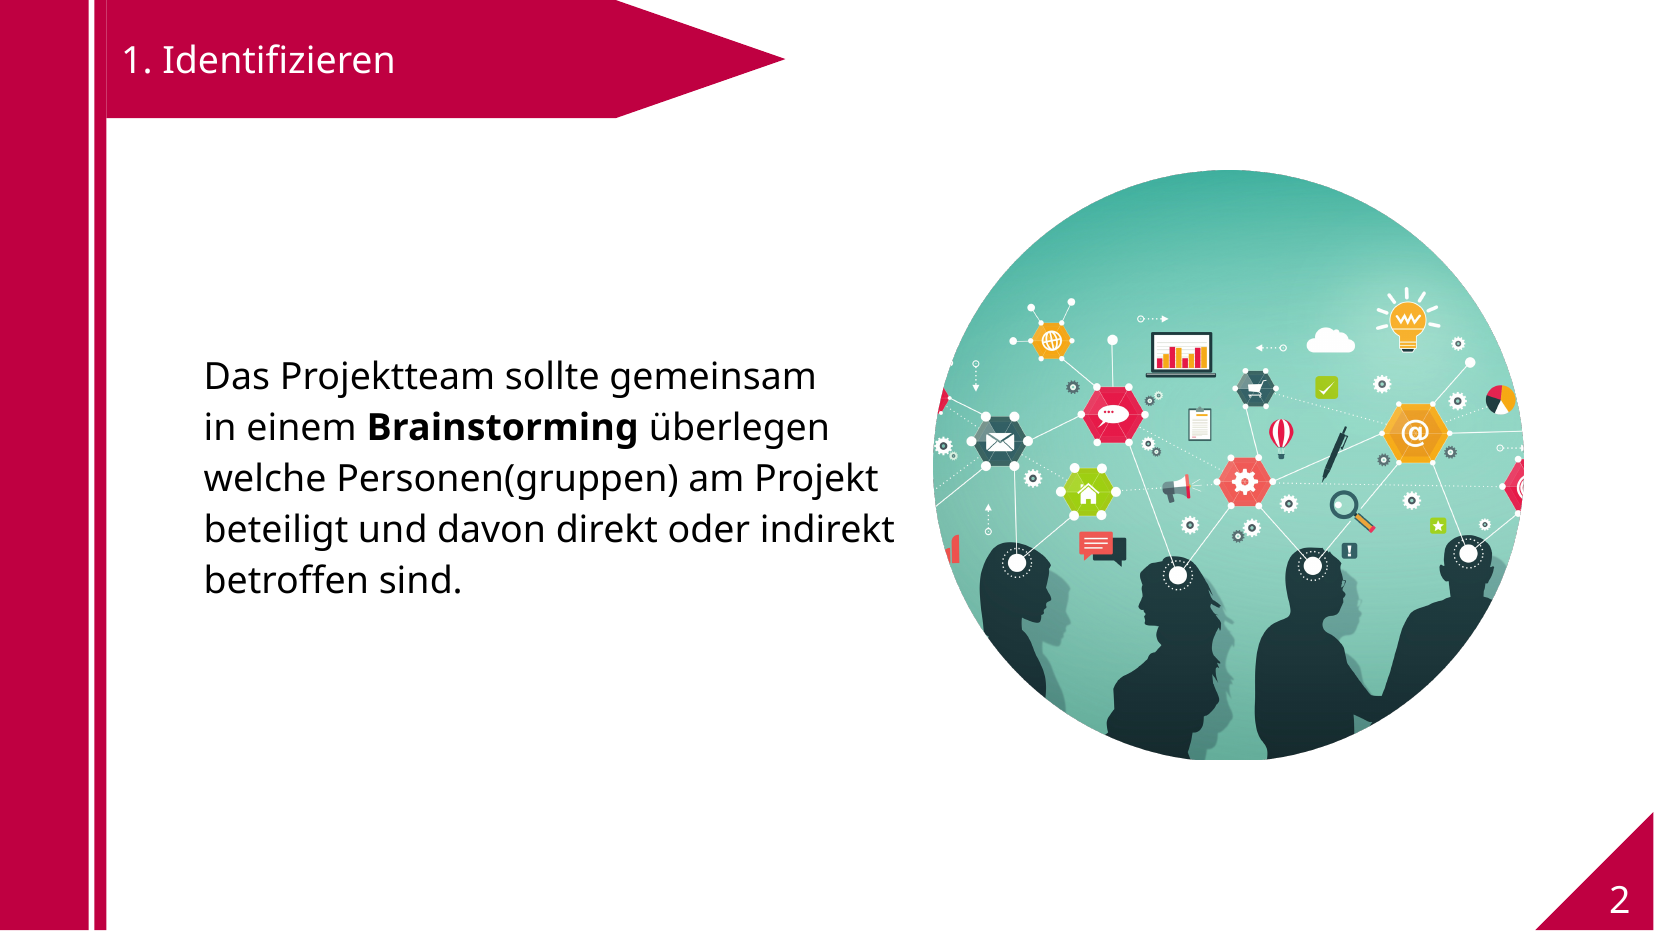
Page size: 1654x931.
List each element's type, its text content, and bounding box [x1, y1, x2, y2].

text_box Das Projektteam sollte gemeinsam in einem Brainstorming überlegen welche Personen(gruppen) am Projekt beteiligt und davon direkt oder indirekt betroffen sind. [188, 342, 831, 594]
text_box [0, 0, 89, 931]
picture [933, 170, 1524, 760]
text_box [1598, 812, 1654, 867]
text_box [1535, 871, 1594, 931]
text_box <Foliennummer> [1594, 867, 1654, 931]
text_box [94, 0, 107, 931]
text_box 1. Identifizieren [107, 0, 786, 119]
